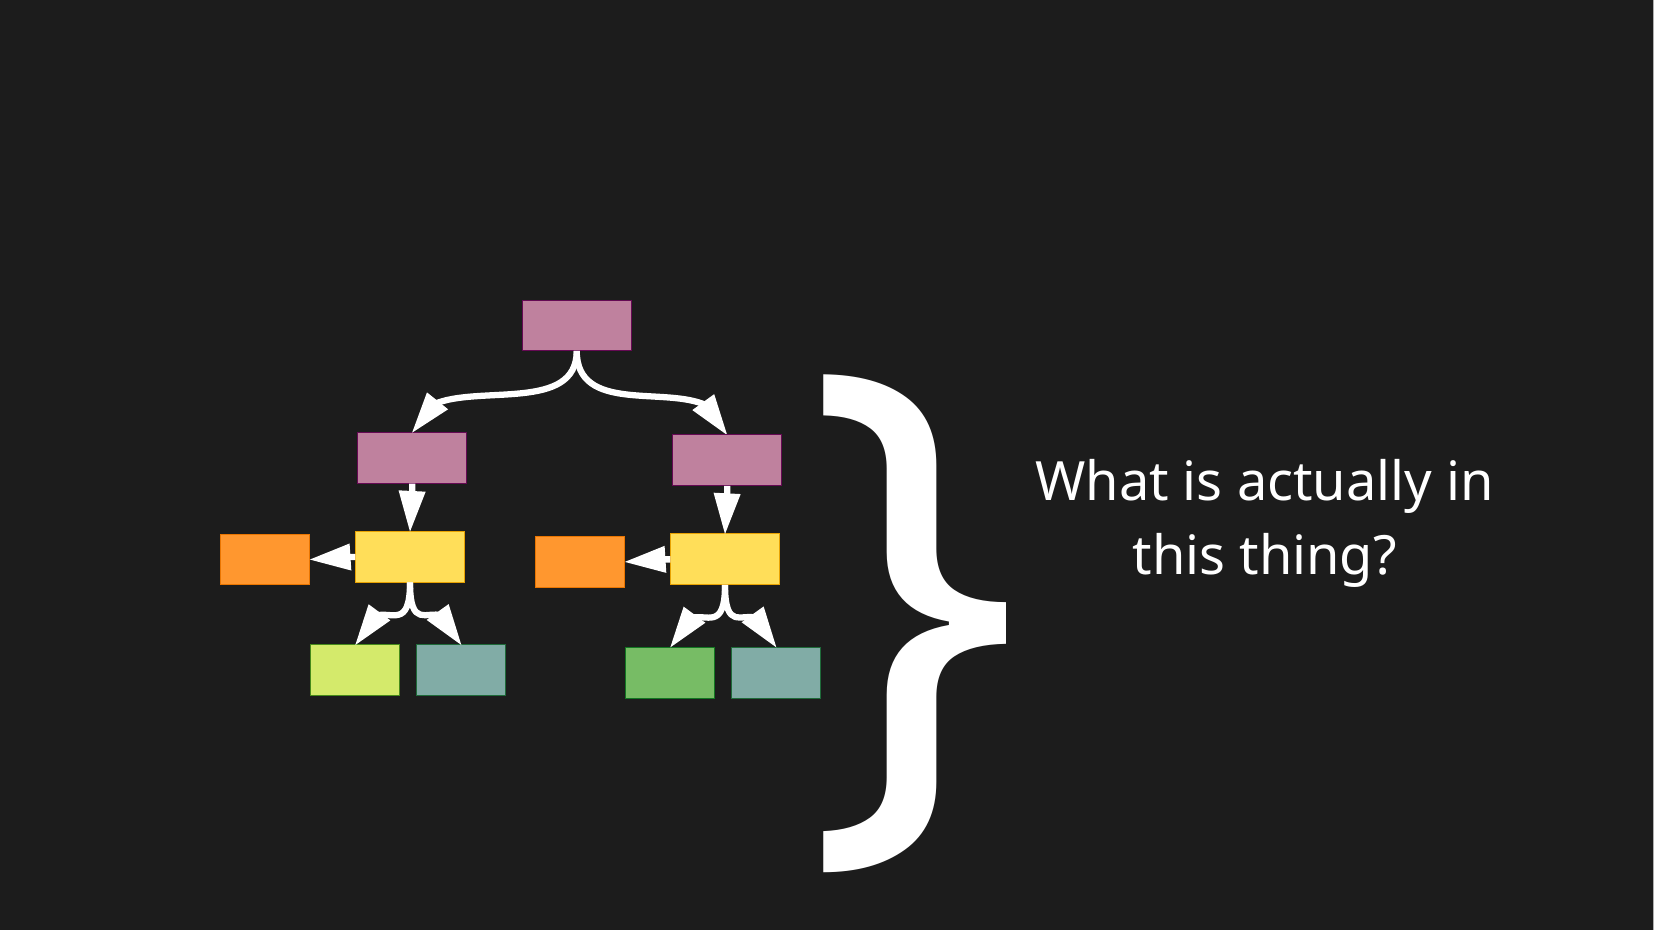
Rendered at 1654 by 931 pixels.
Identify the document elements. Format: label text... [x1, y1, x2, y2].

text_box [416, 644, 506, 696]
text_box [670, 533, 780, 585]
text_box [522, 300, 632, 351]
text_box [355, 531, 465, 583]
text_box [731, 647, 790, 699]
text_box What is actually in this thing? [1020, 435, 1501, 581]
text_box [535, 536, 625, 588]
text_box [672, 434, 782, 486]
text_box [220, 534, 310, 585]
text_box [357, 432, 467, 484]
text_box [310, 644, 400, 696]
text_box } [790, 165, 1008, 866]
text_box [625, 647, 715, 699]
